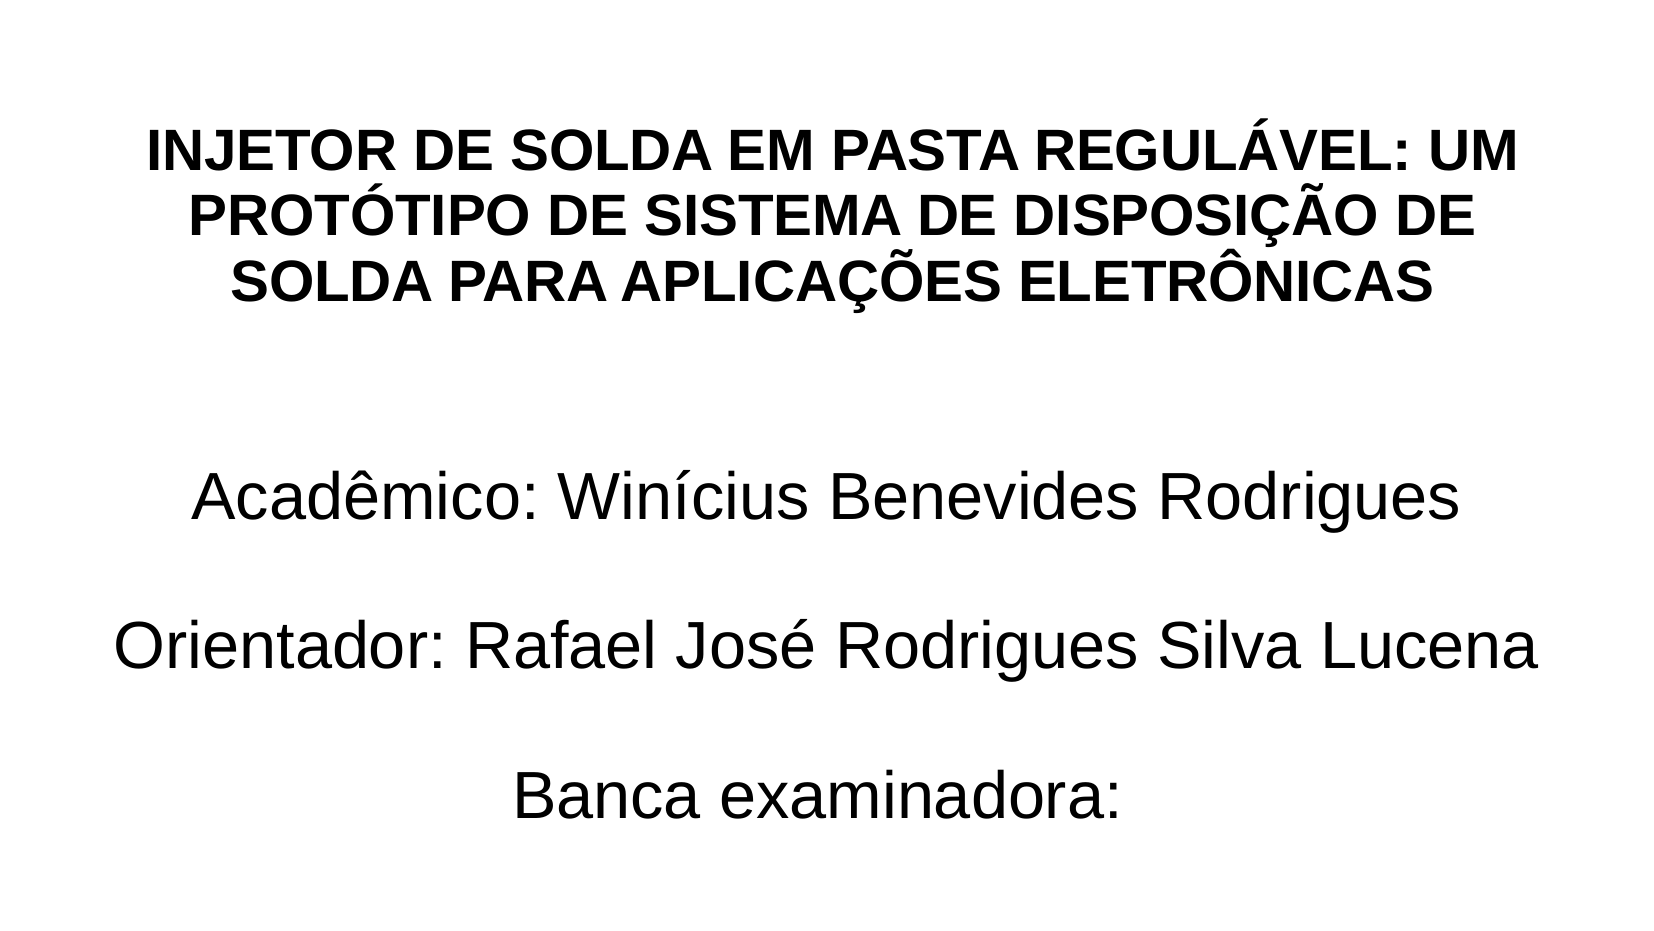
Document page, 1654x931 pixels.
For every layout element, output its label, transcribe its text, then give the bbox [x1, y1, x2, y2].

title INJETOR DE SOLDA EM PASTA REGULÁVEL: UM PROTÓTIPO DE SISTEMA DE DISPOSIÇÃO DE SOLDA PARA APLICAÇÕES ELETRÔNICAS [88, 118, 1577, 314]
subtitle Acadêmico: Winícius Benevides Rodrigues Orientador: Rafael José Rodrigues Silva Lucena Banca examinadora: [82, 375, 1571, 916]
